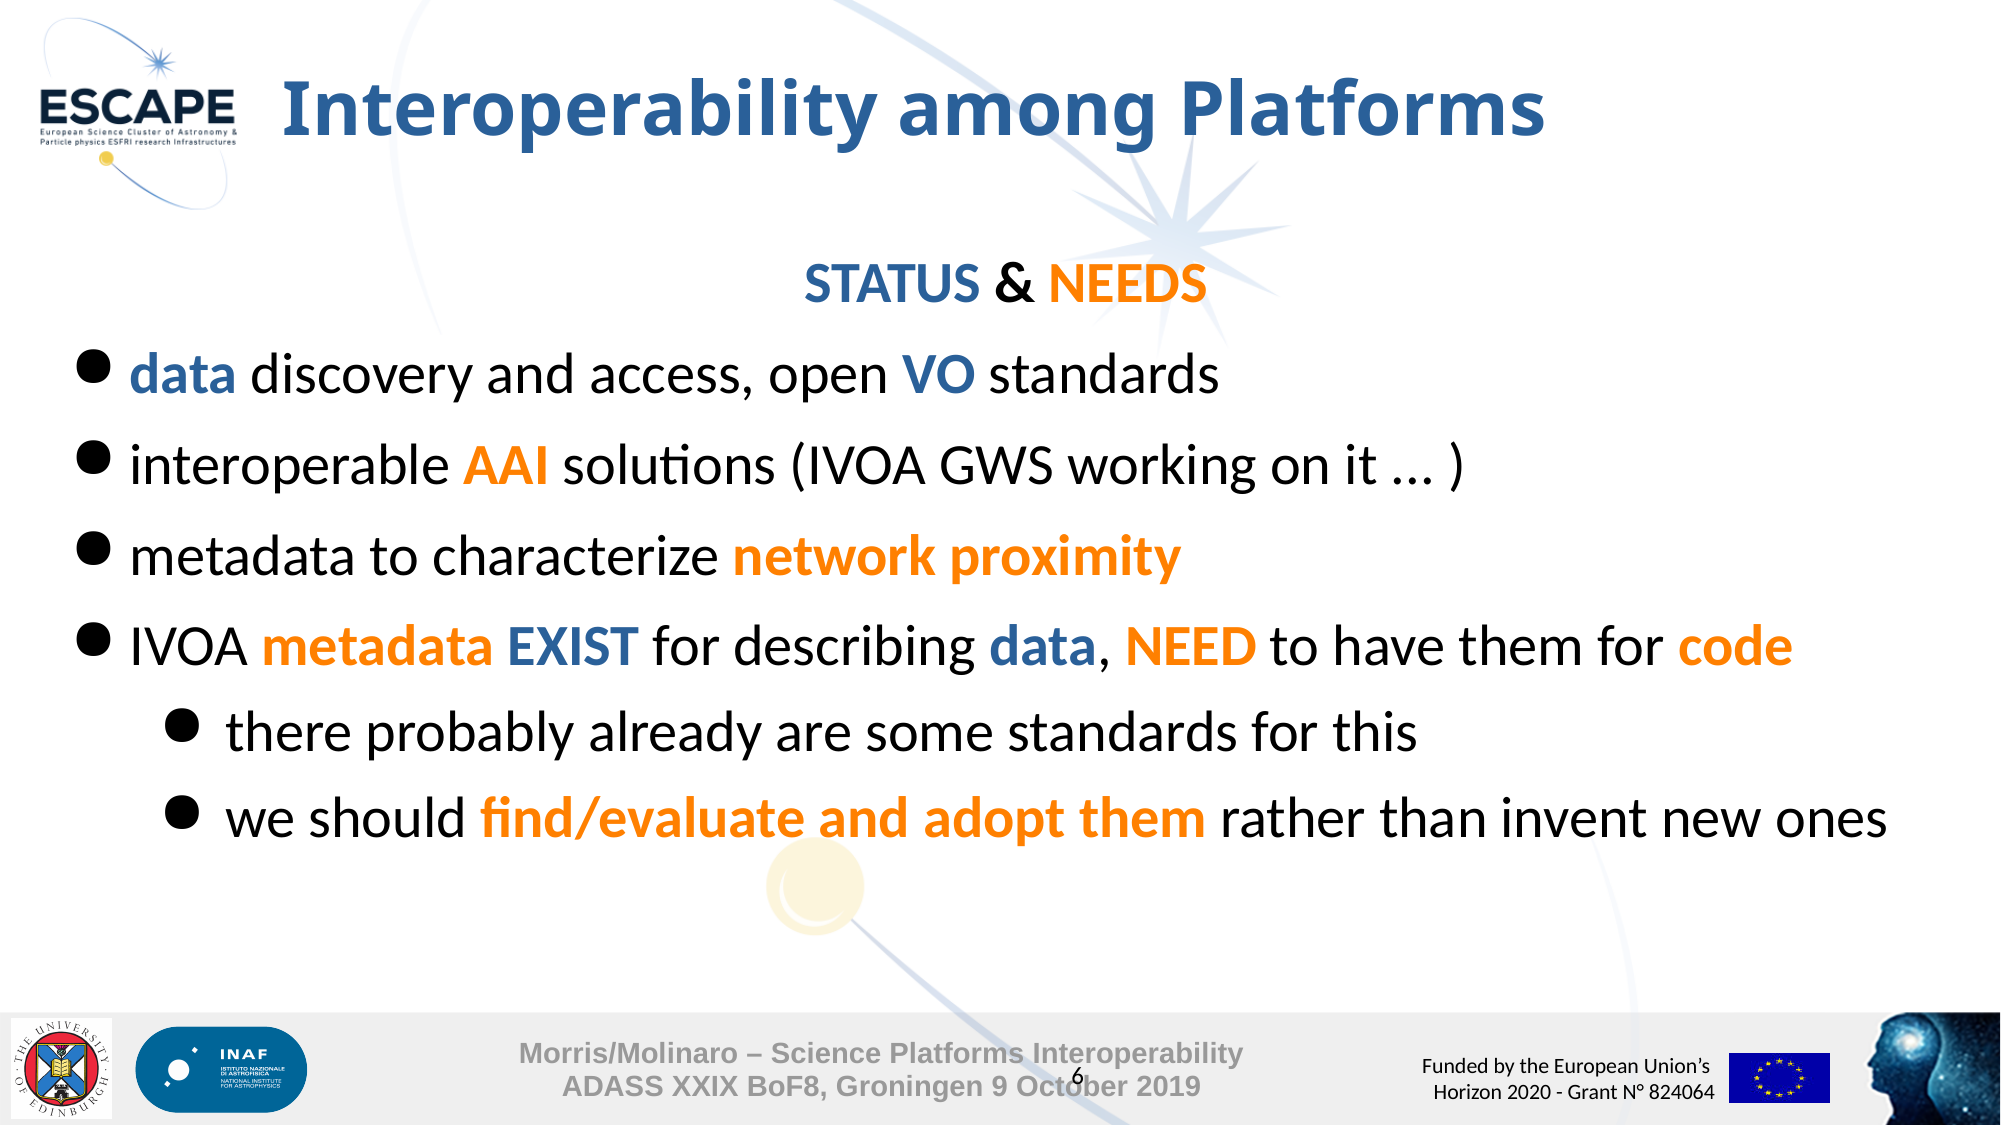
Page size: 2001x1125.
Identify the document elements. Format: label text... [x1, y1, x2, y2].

footer [428, 1042, 1042, 1103]
list STATUS & NEEDS data discovery and access, open VO standards interoperable AAI solutions (IVOA GWS working on it ... ) metadata to characterize network proximity IVOA metadata EXIST for describing data, NEED to have them for code there probably already are some standards for this we should find/evaluate and adopt them rather than invent new ones [55, 236, 1945, 889]
title Interoperability among Platforms [267, 26, 1863, 196]
slide_number <number> [1056, 1051, 1147, 1097]
picture [0, 0, 2001, 1125]
